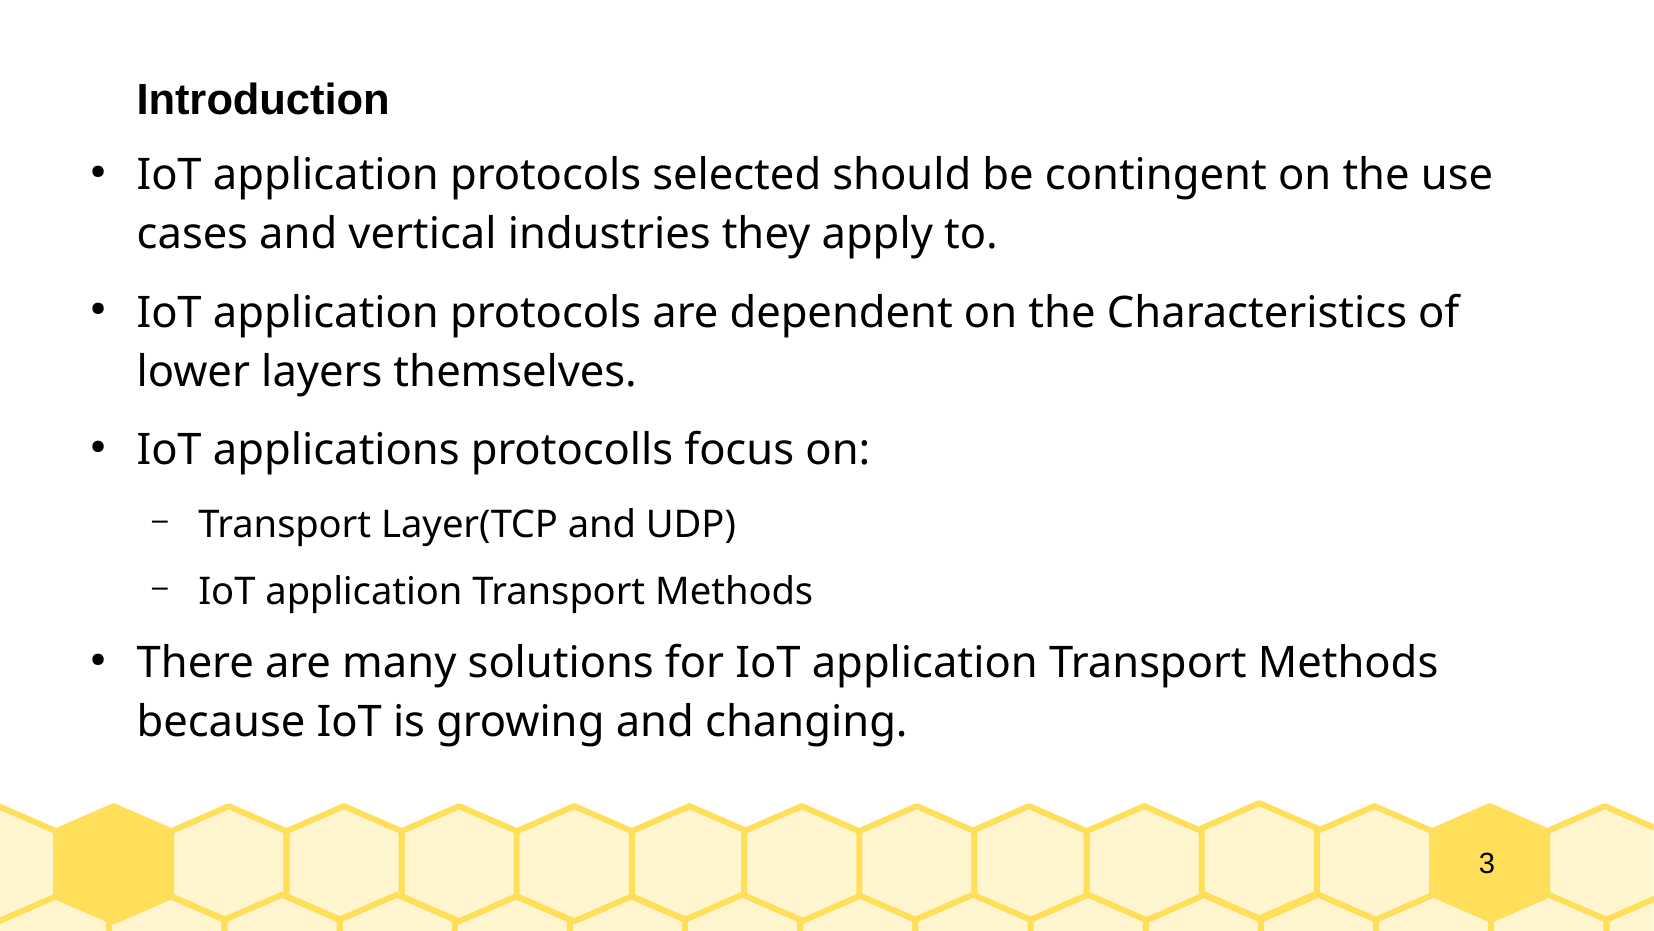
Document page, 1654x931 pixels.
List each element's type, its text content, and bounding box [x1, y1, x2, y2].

list Introduction IoT application protocols selected should be contingent on the use cases and vertical industries they apply to. IoT application protocols are dependent on the Characteristics of lower layers themselves. IoT applications protocolls focus on: Transport Layer(TCP and UDP) IoT application Transport Methods There are many solutions for IoT application Transport Methods because IoT is growing and changing. [75, 75, 1564, 751]
